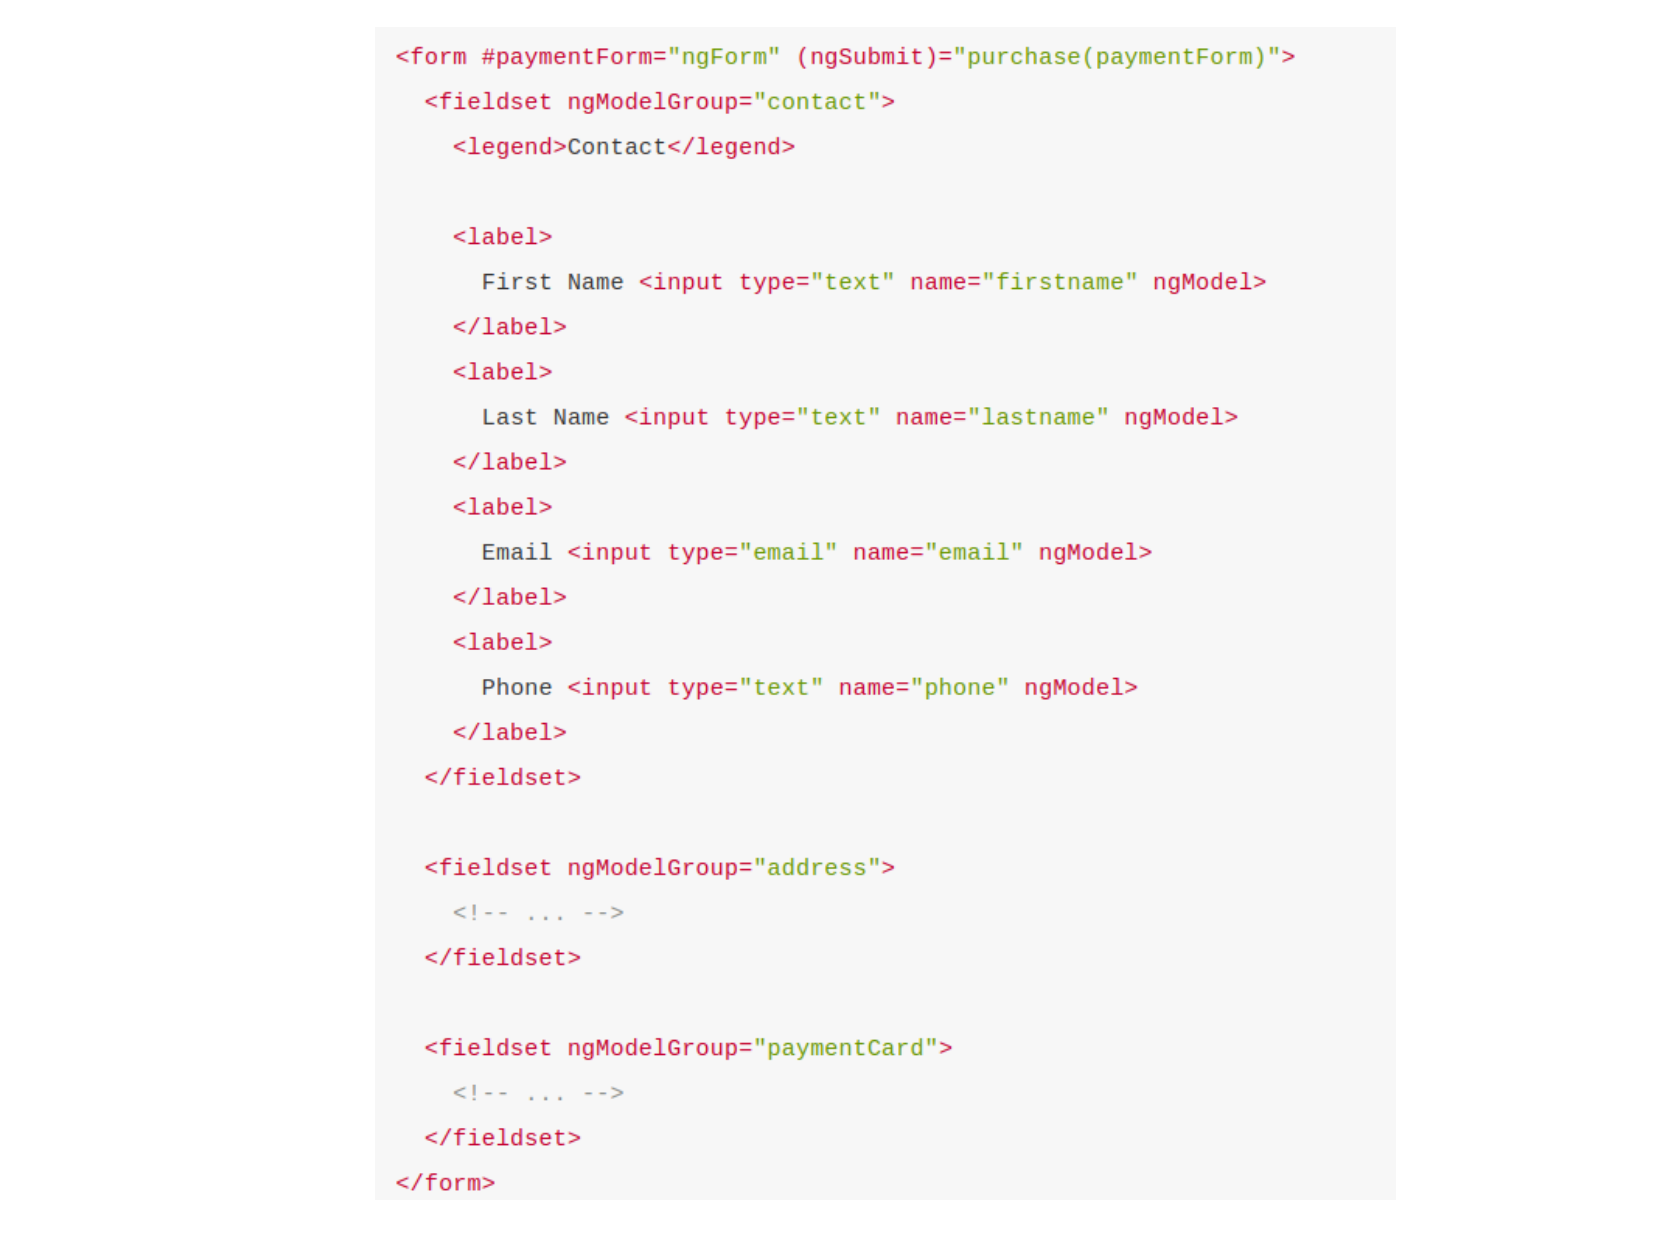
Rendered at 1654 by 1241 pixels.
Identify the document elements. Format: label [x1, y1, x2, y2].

picture [375, 27, 1396, 1201]
